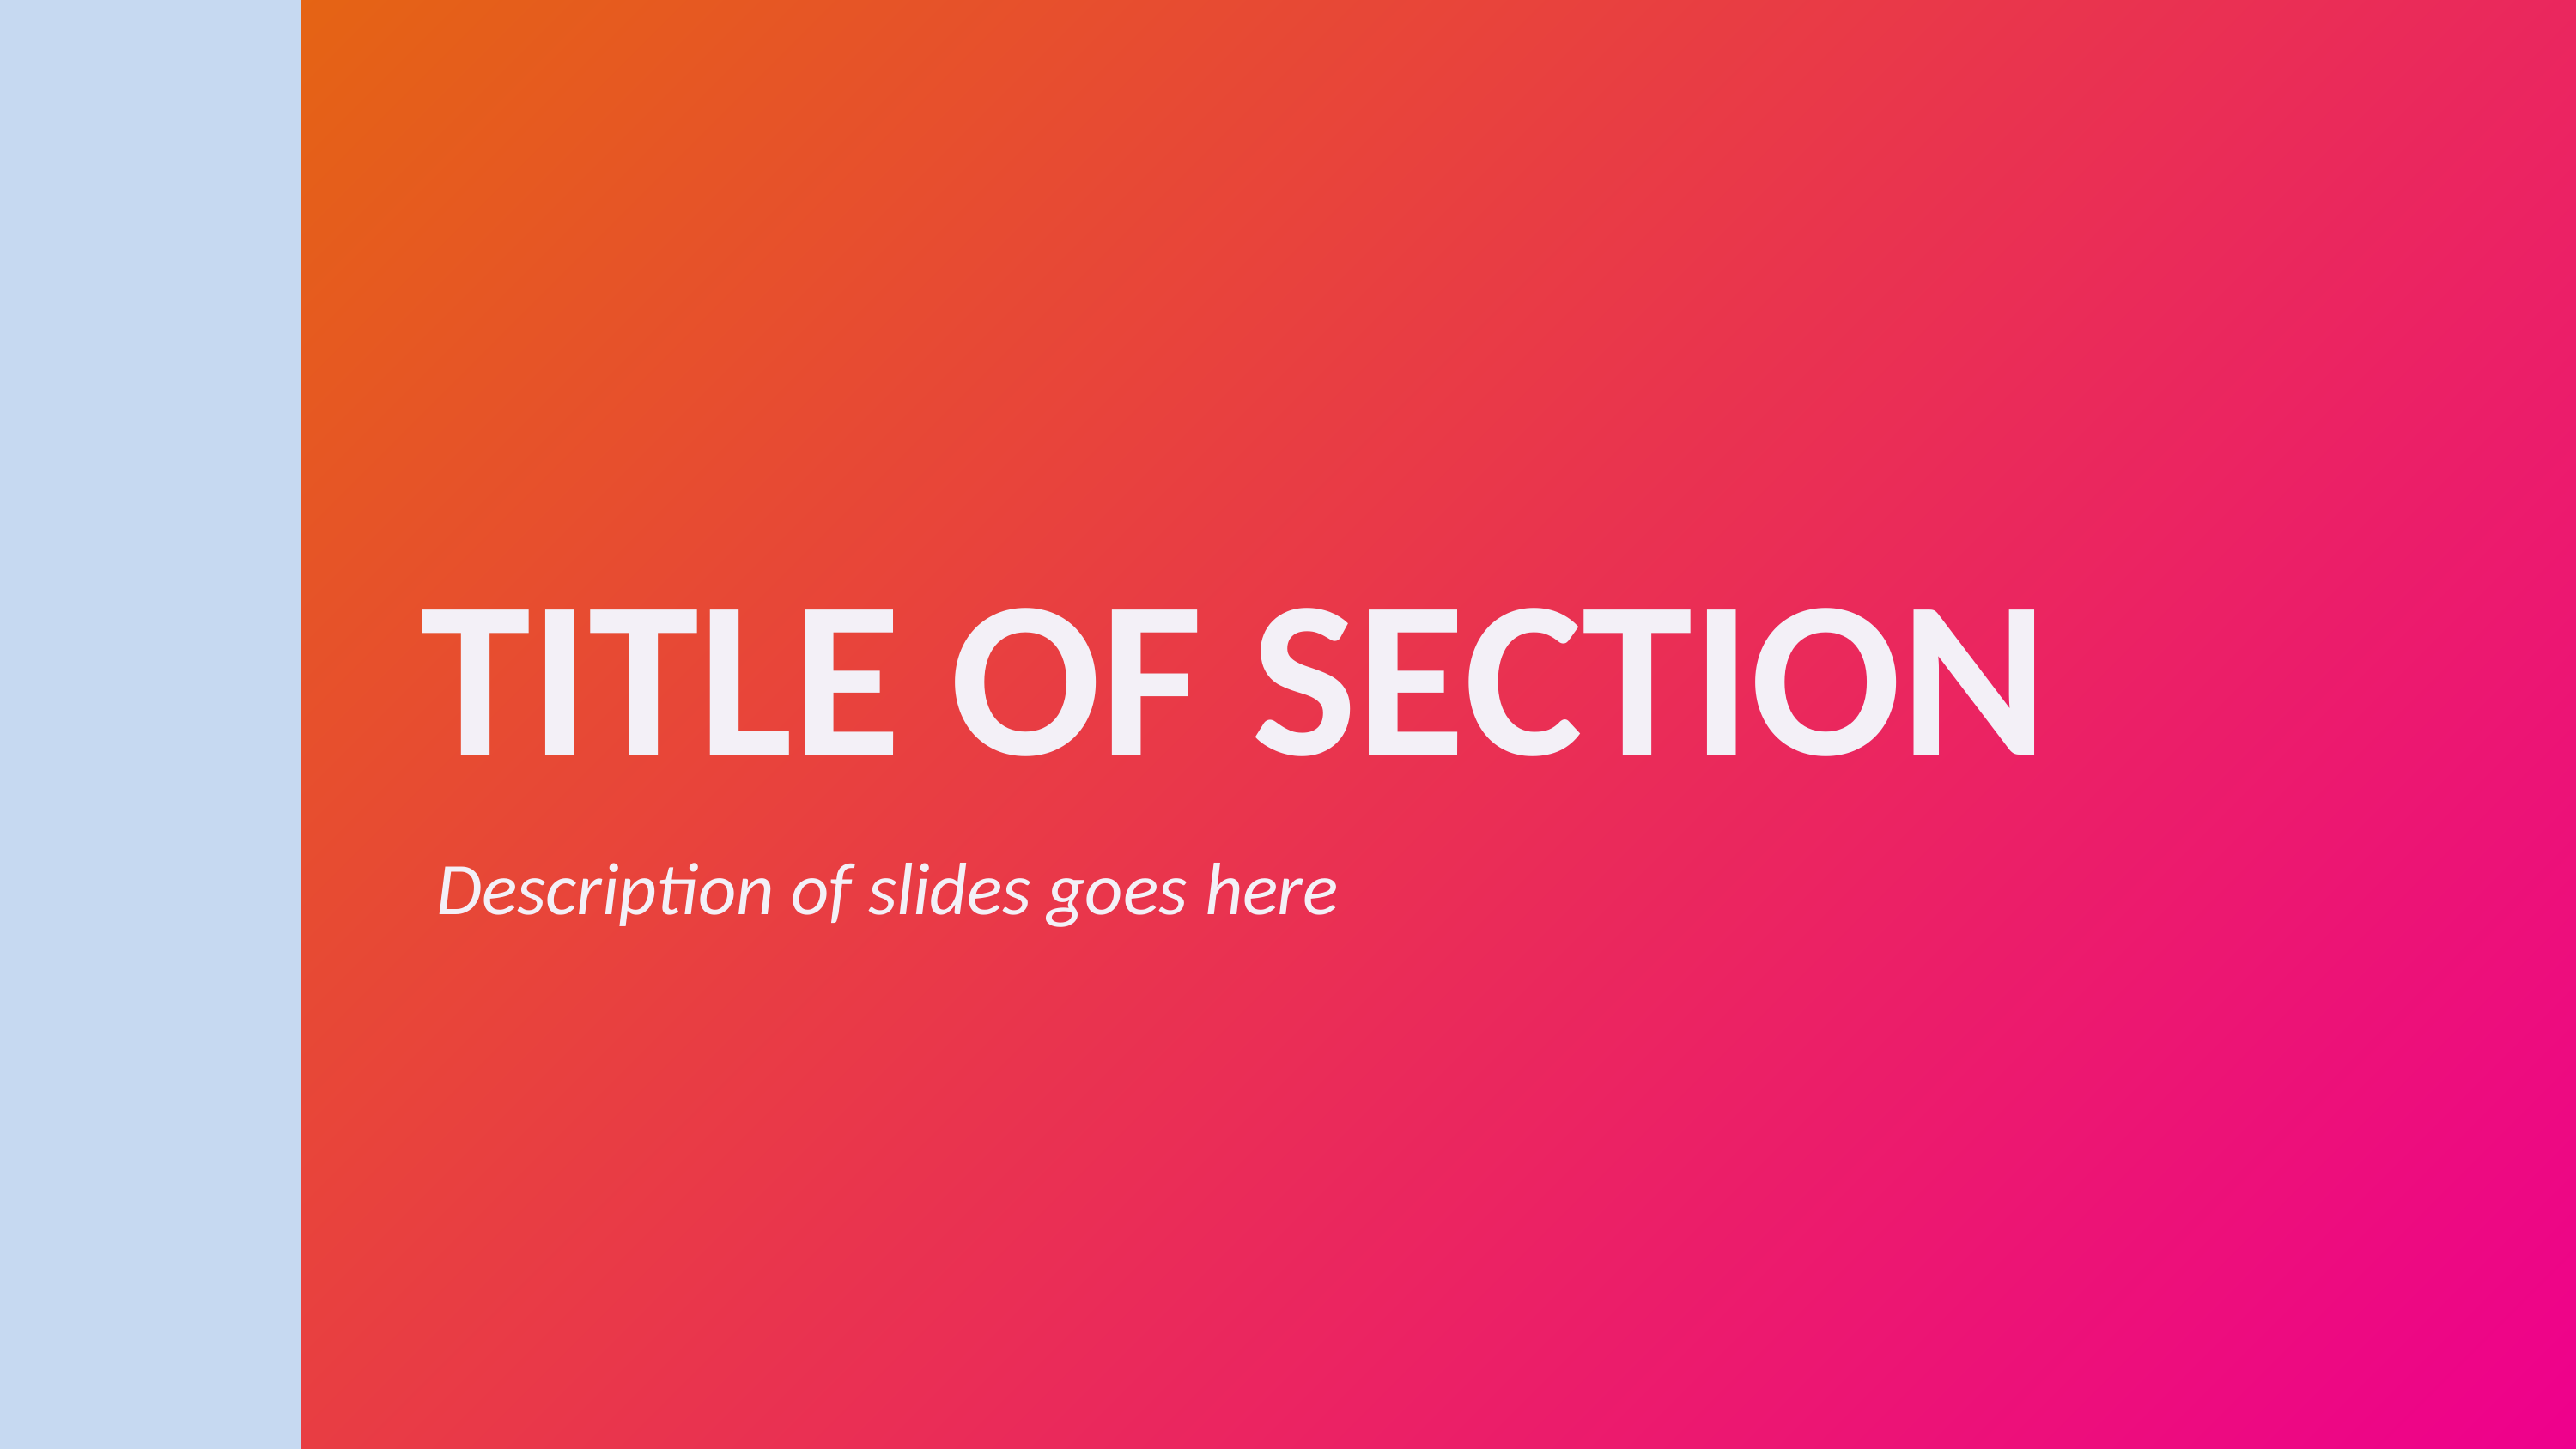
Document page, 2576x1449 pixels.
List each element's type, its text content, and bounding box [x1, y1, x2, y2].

text_box TITLE OF SECTION Description of slides goes here [418, 380, 2391, 1198]
